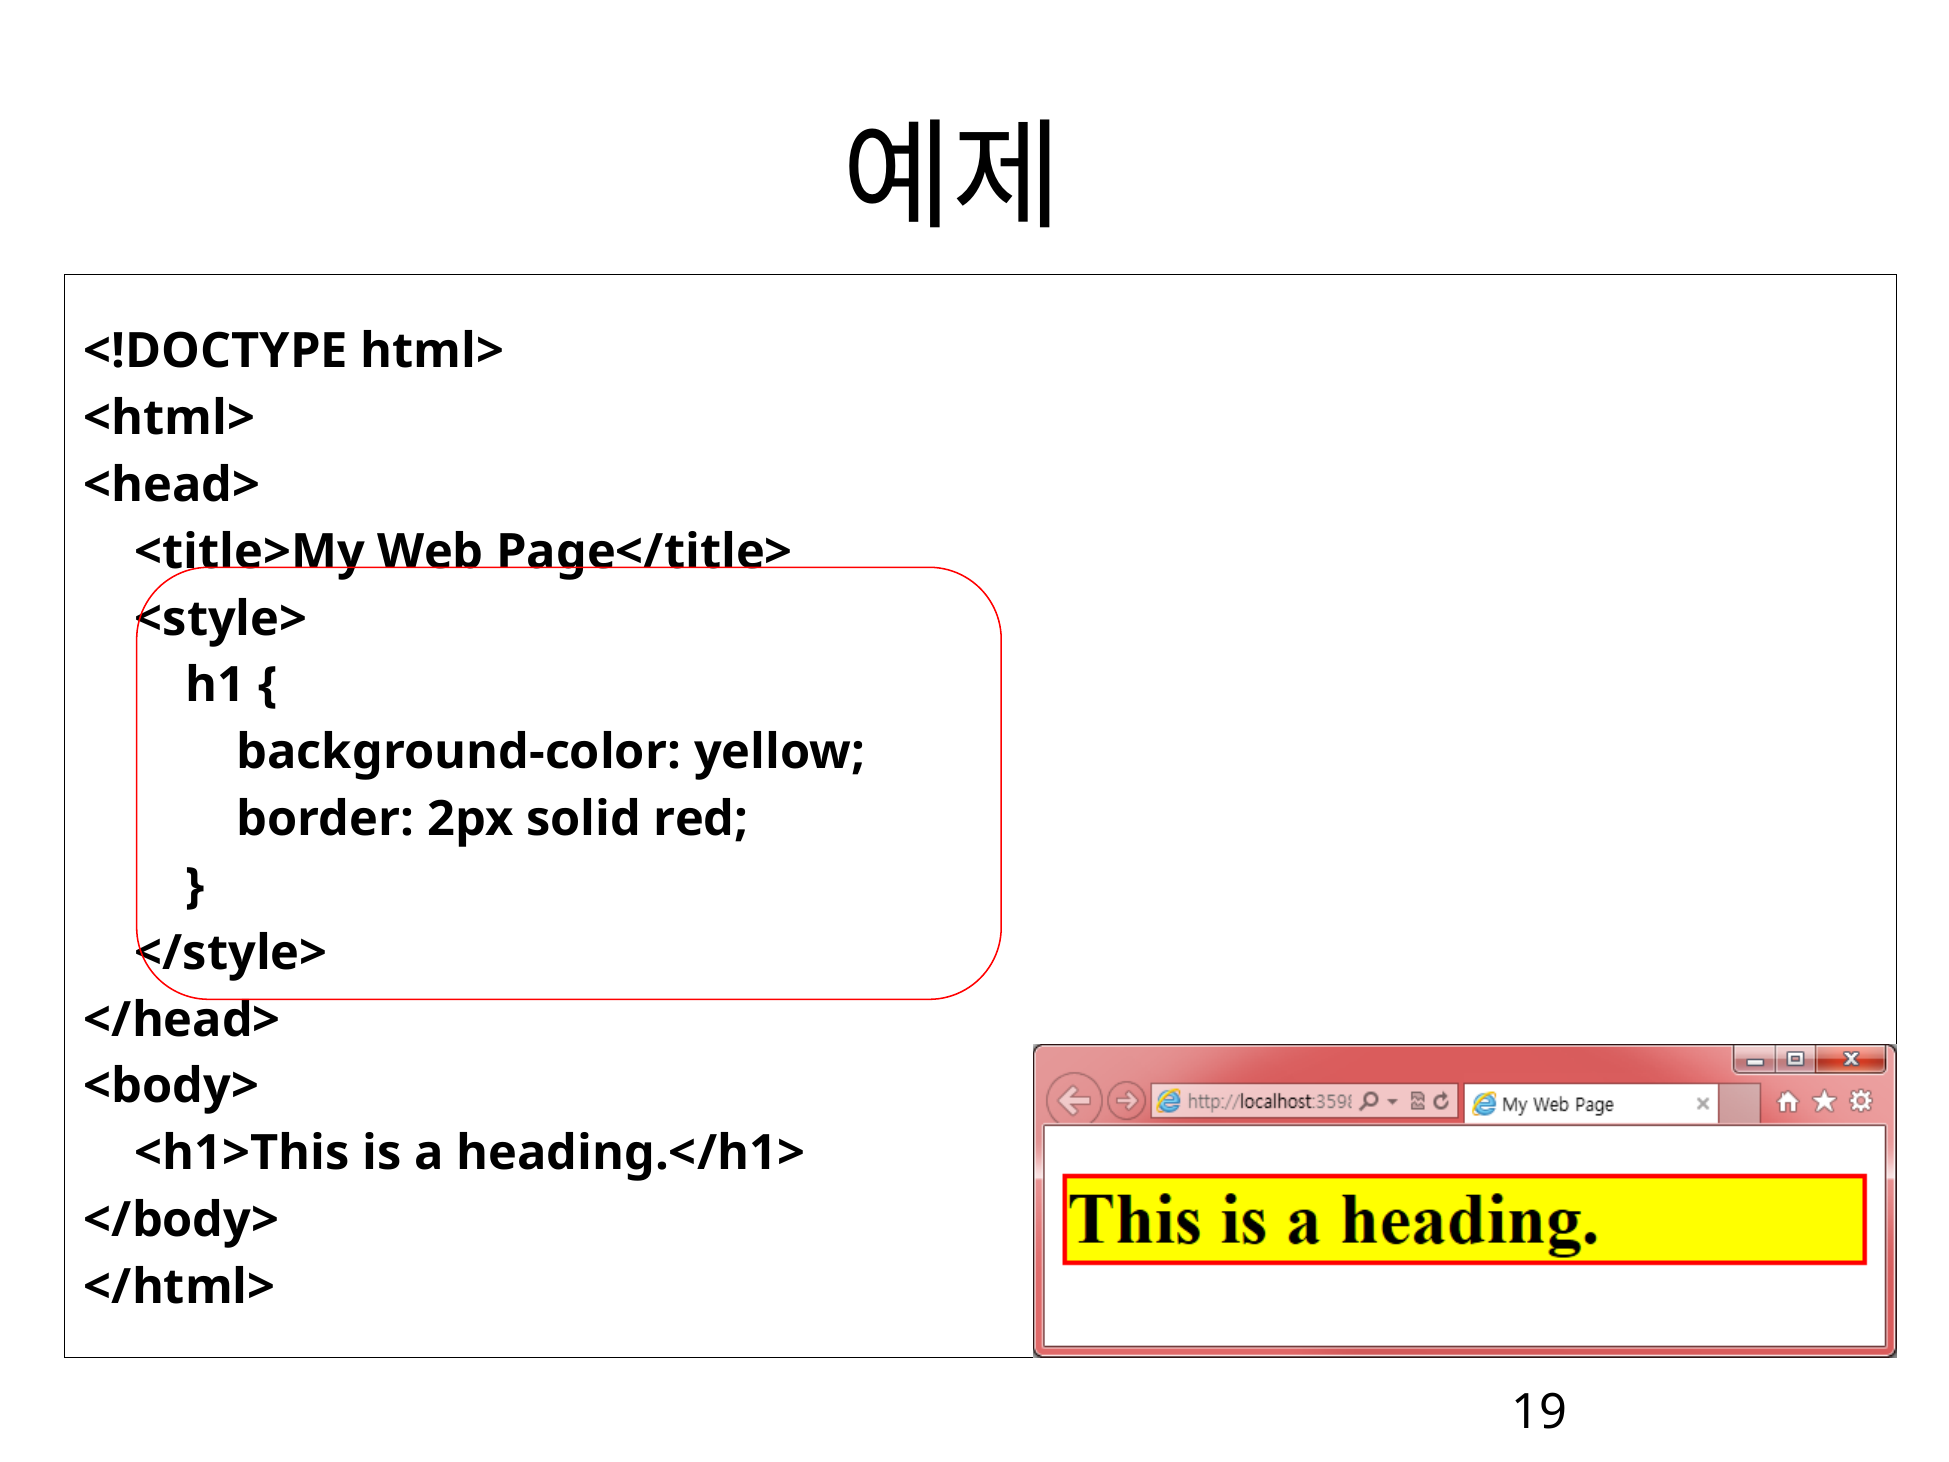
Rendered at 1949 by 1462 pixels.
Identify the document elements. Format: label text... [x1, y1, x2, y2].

title 예제 [156, 92, 1749, 255]
slide_number <숫자> [1496, 1372, 1899, 1462]
picture [1033, 1044, 1897, 1358]
text_box <!DOCTYPE html> <html> <head> <title>My Web Page</title> <style> h1 { background-color: yellow; border: 2px solid red; } </style> </head> <body> <h1>This is a heading.</h1> </body> </html> [64, 274, 1897, 1358]
